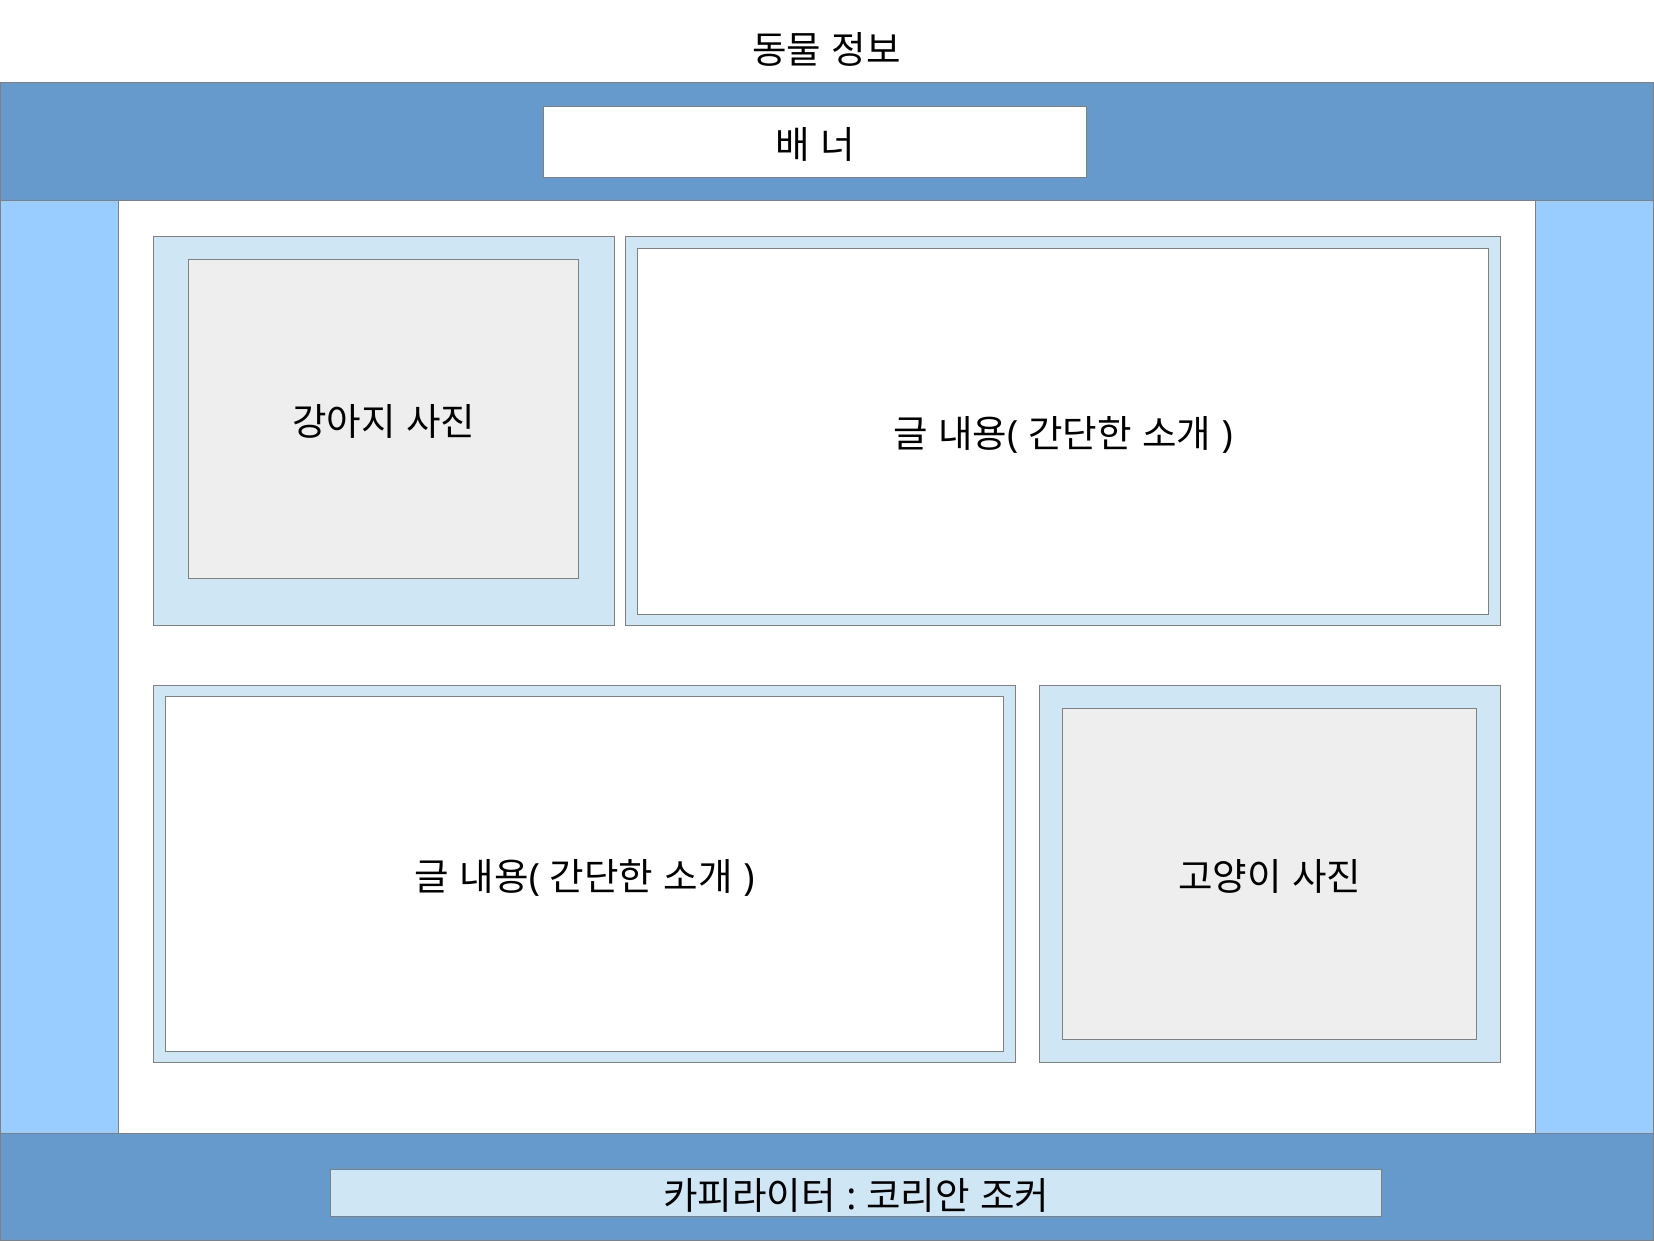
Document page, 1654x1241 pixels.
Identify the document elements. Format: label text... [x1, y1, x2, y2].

text_box 강아지 사진 [188, 259, 579, 579]
text_box 글 내용( 간단한 소개 ) [637, 248, 1489, 615]
text_box [0, 82, 1654, 1241]
text_box 배 너 [543, 106, 1087, 178]
text_box 고양이 사진 [1062, 708, 1477, 1040]
text_box 글 내용( 간단한 소개 ) [165, 696, 1004, 1052]
text_box 동물 정보 [602, 13, 1052, 71]
text_box 카피라이터 : 코리안 조커 [330, 1169, 1382, 1217]
